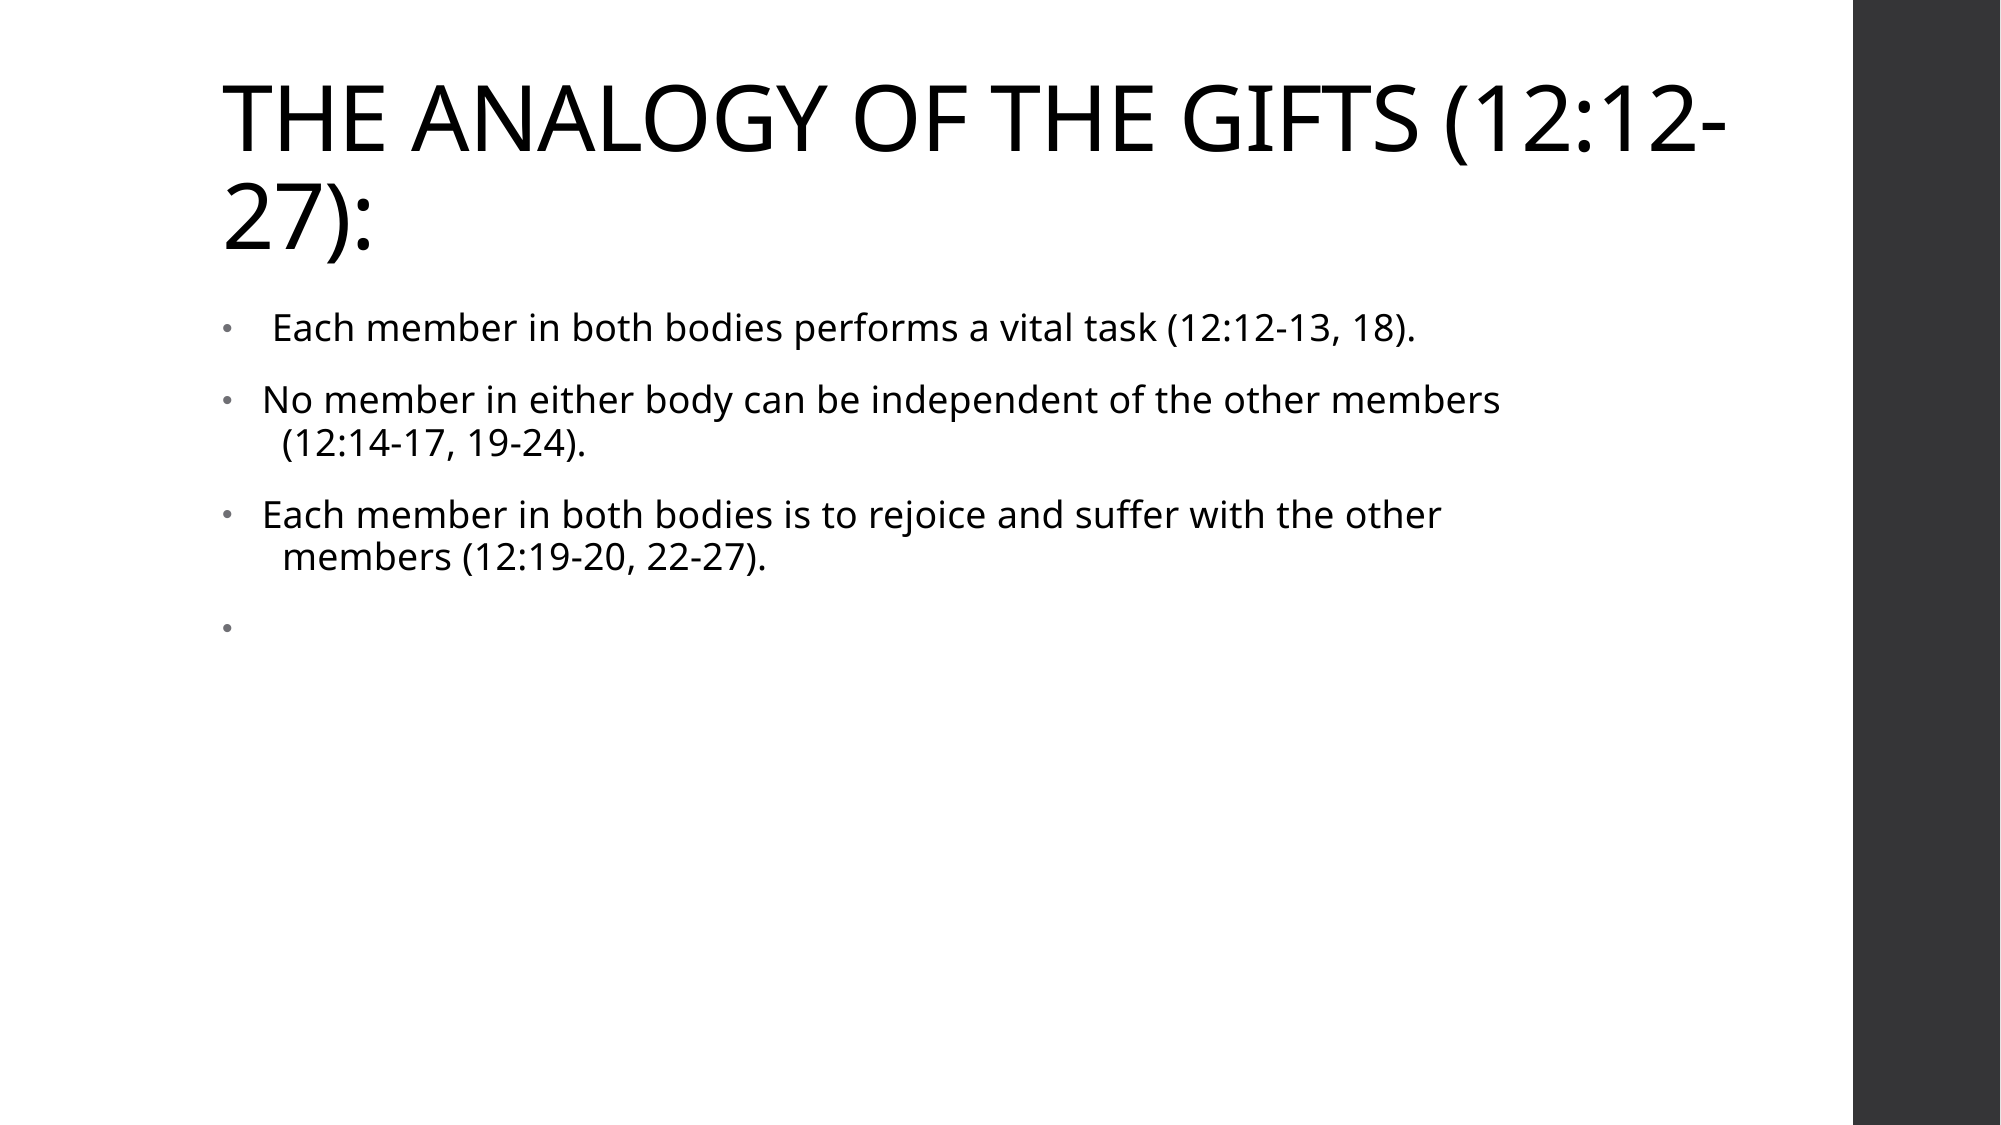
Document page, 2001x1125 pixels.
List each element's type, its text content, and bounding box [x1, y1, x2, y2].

list Each member in both bodies performs a vital task (12:12-13, 18). No member in either body can be independent of the other members (12:14-17, 19-24). Each member in both bodies is to rejoice and suffer with the other members (12:19-20, 22-27). [206, 299, 1617, 1014]
title THE ANALOGY OF THE GIFTS (12:12-27): [206, 60, 1797, 278]
